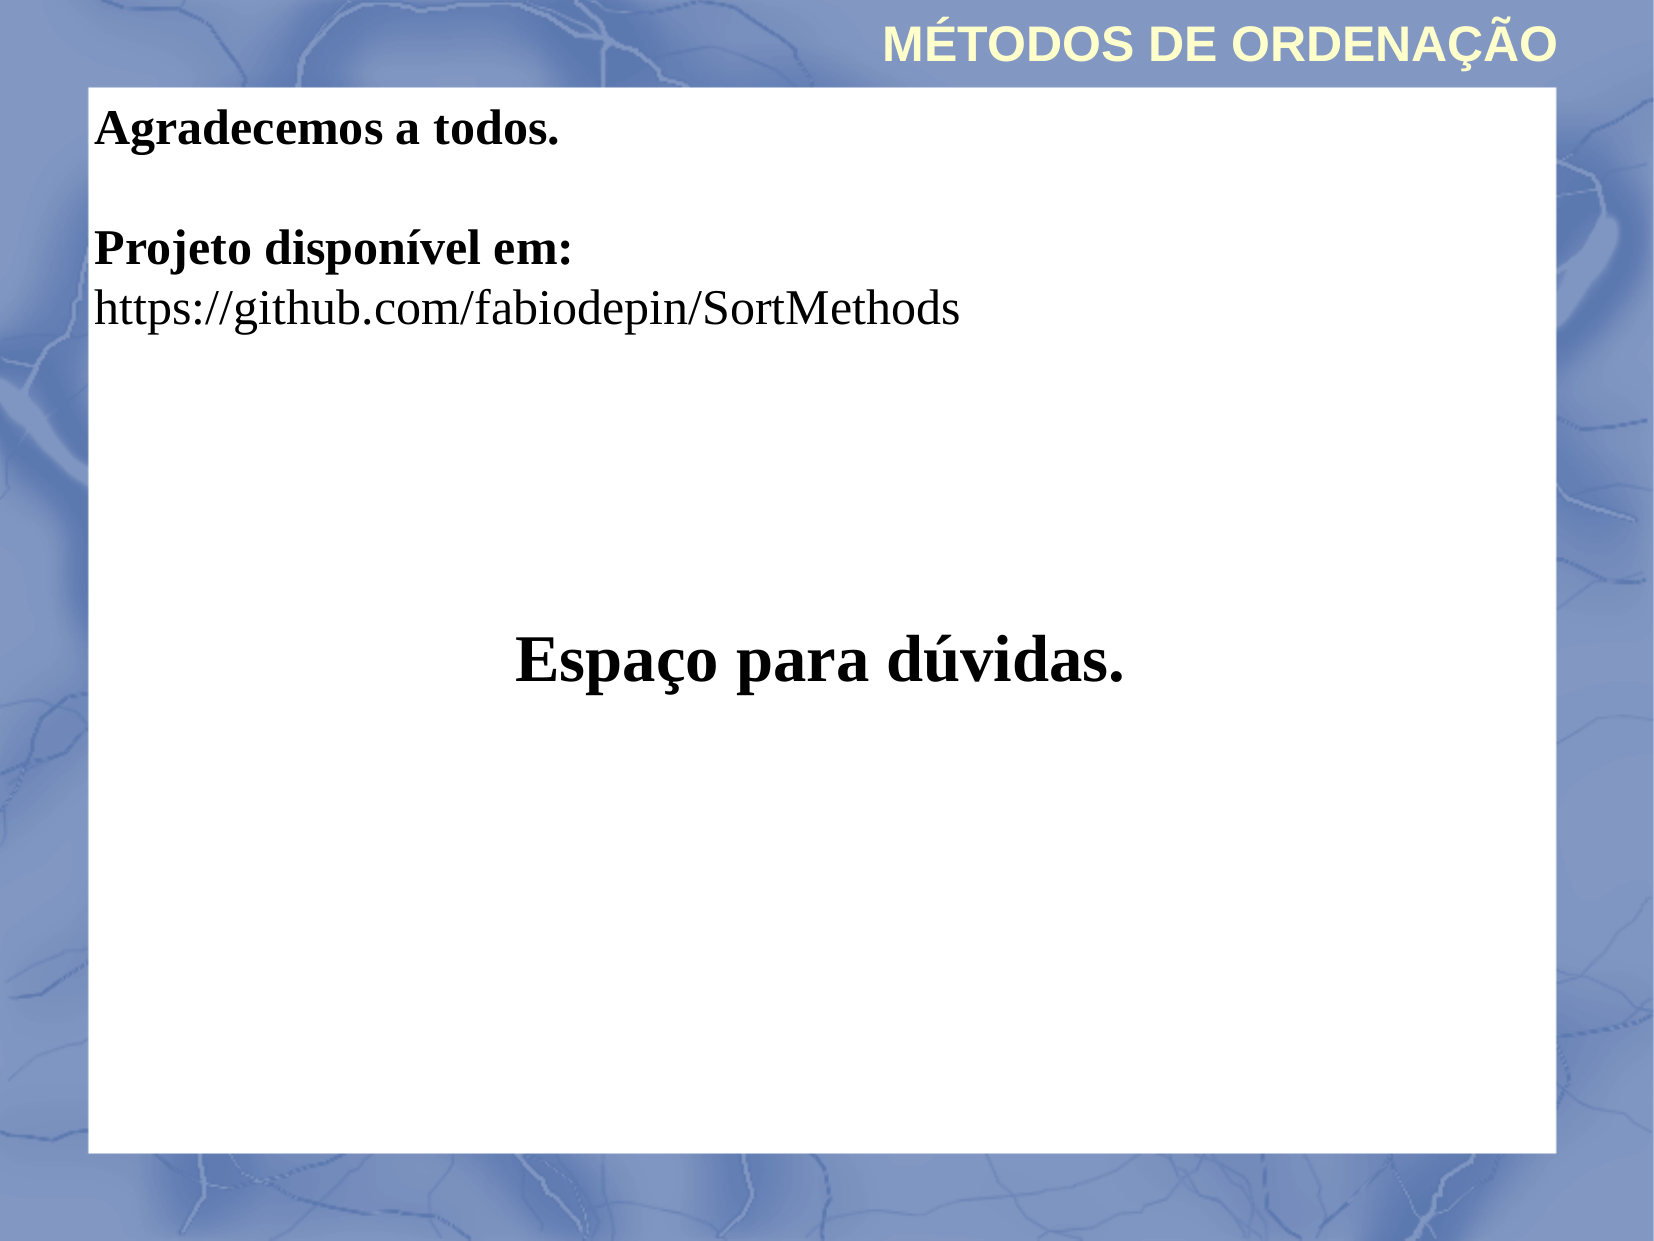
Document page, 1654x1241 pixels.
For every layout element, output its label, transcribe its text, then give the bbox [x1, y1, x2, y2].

picture [0, 0, 1654, 1241]
text_box MÉTODOS DE ORDENAÇÃO [141, 0, 1559, 83]
text_box Agradecemos a todos. Projeto disponível em: https://github.com/fabiodepin/SortMethods Espaço para dúvidas. [94, 94, 1548, 1146]
